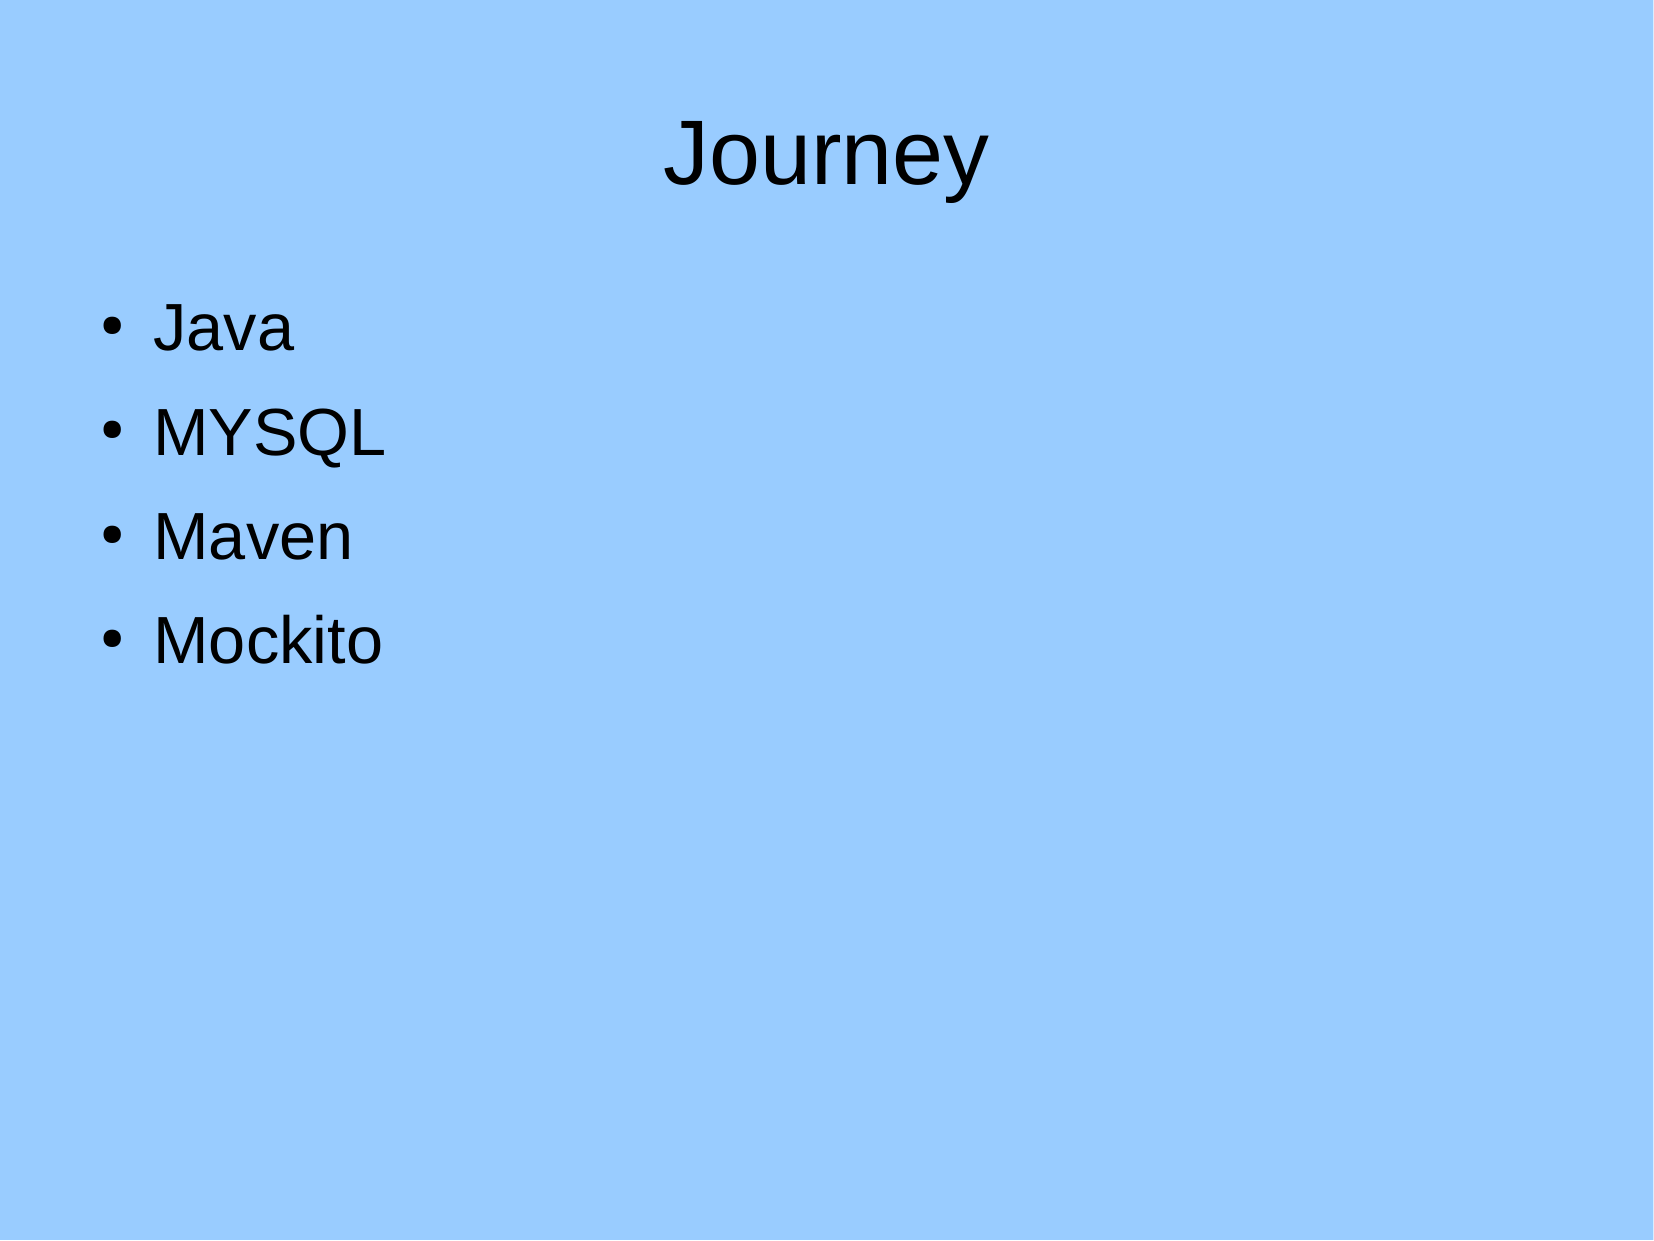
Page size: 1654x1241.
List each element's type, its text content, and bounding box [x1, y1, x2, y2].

list Java MYSQL Maven Mockito [82, 290, 1571, 1109]
title Journey [82, 49, 1571, 257]
